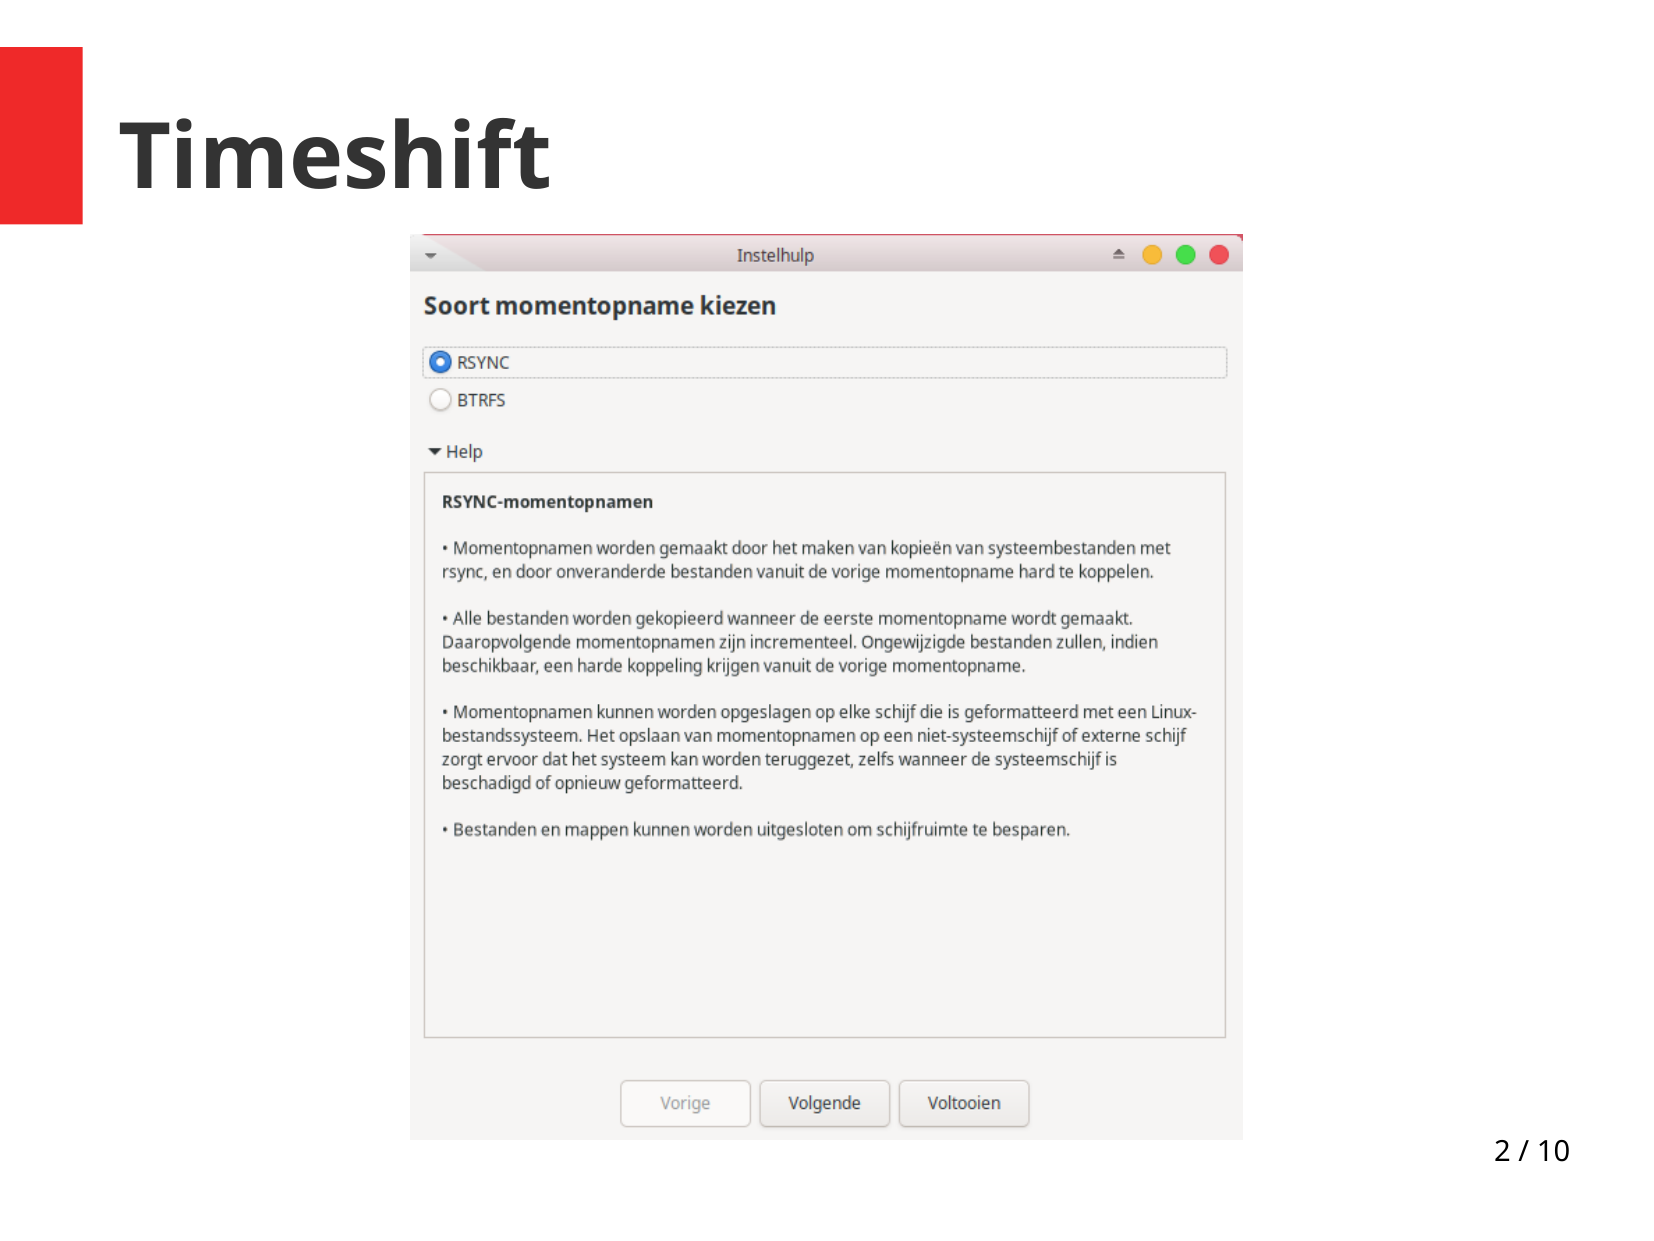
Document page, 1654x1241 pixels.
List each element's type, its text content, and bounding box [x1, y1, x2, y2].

title Timeshift [118, 49, 1571, 257]
picture [410, 234, 1243, 1141]
